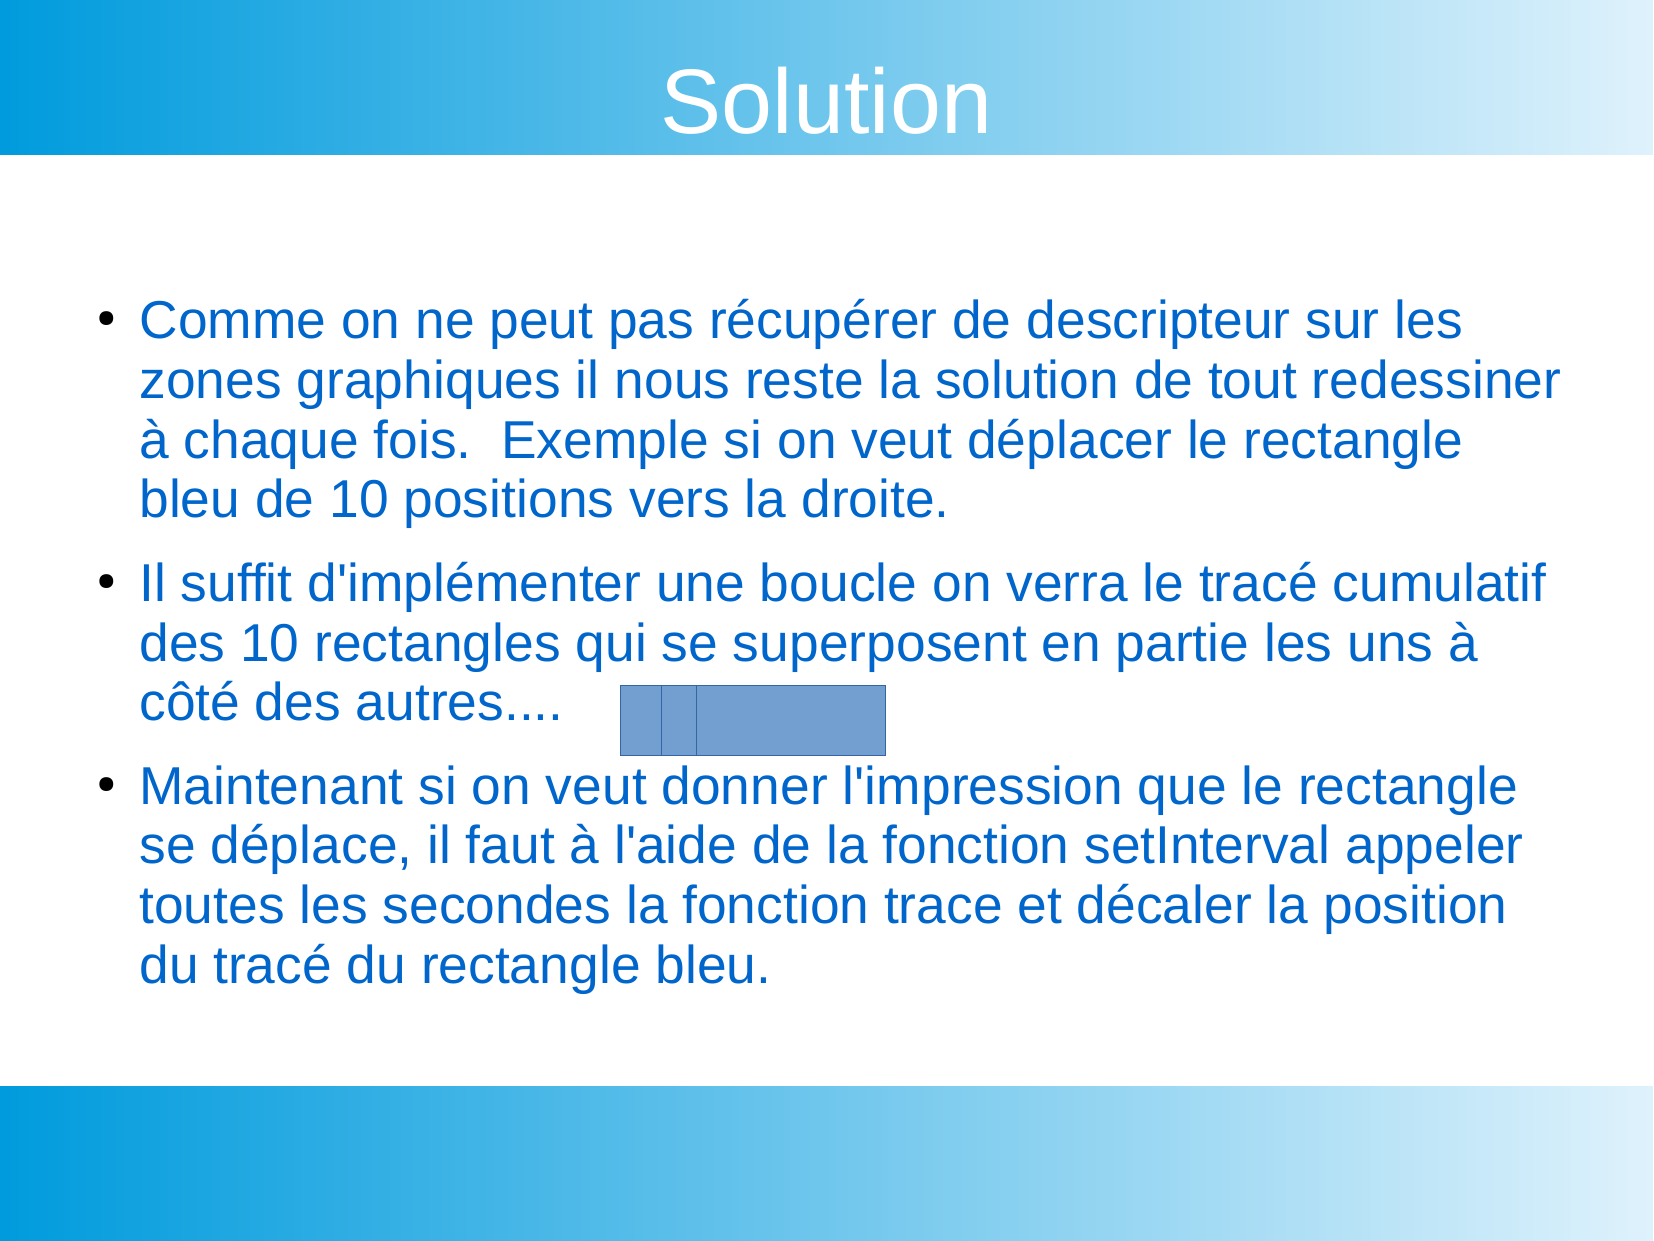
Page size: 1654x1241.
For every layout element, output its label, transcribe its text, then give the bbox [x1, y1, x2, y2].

title Solution [82, 49, 1571, 155]
text_box [620, 685, 886, 756]
list Comme on ne peut pas récupérer de descripteur sur les zones graphiques il nous reste la solution de tout redessiner à chaque fois. Exemple si on veut déplacer le rectangle bleu de 10 positions vers la droite. Il suffit d'implémenter une boucle on verra le tracé cumulatif des 10 rectangles qui se superposent en partie les uns à côté des autres.... Maintenant si on veut donner l'impression que le rectangle se déplace, il faut à l'aide de la fonction setInterval appeler toutes les secondes la fonction trace et décaler la position du tracé du rectangle bleu. [82, 290, 1571, 1010]
